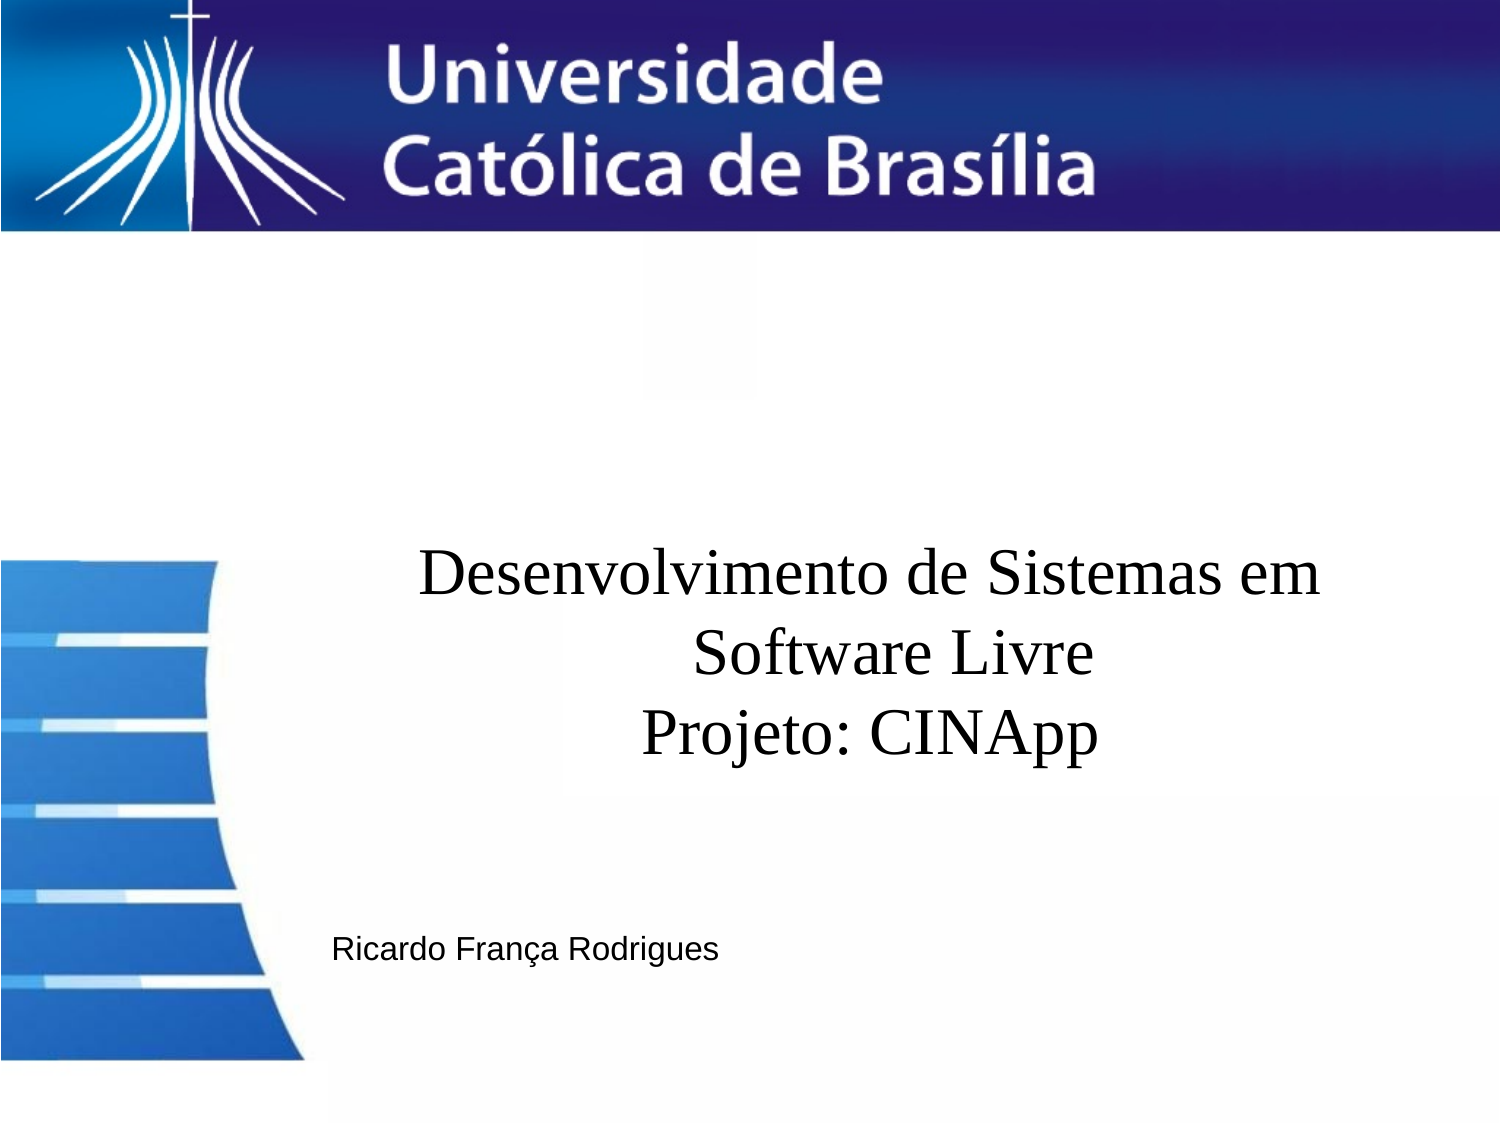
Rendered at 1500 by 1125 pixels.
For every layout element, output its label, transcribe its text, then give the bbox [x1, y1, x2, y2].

subtitle Desenvolvimento de Sistemas em Software Livre Projeto: CINApp [308, 413, 1359, 883]
title [0, 0, 1500, 268]
picture [1, 268, 1500, 1125]
table_header Ricardo França Rodrigues [326, 925, 768, 984]
